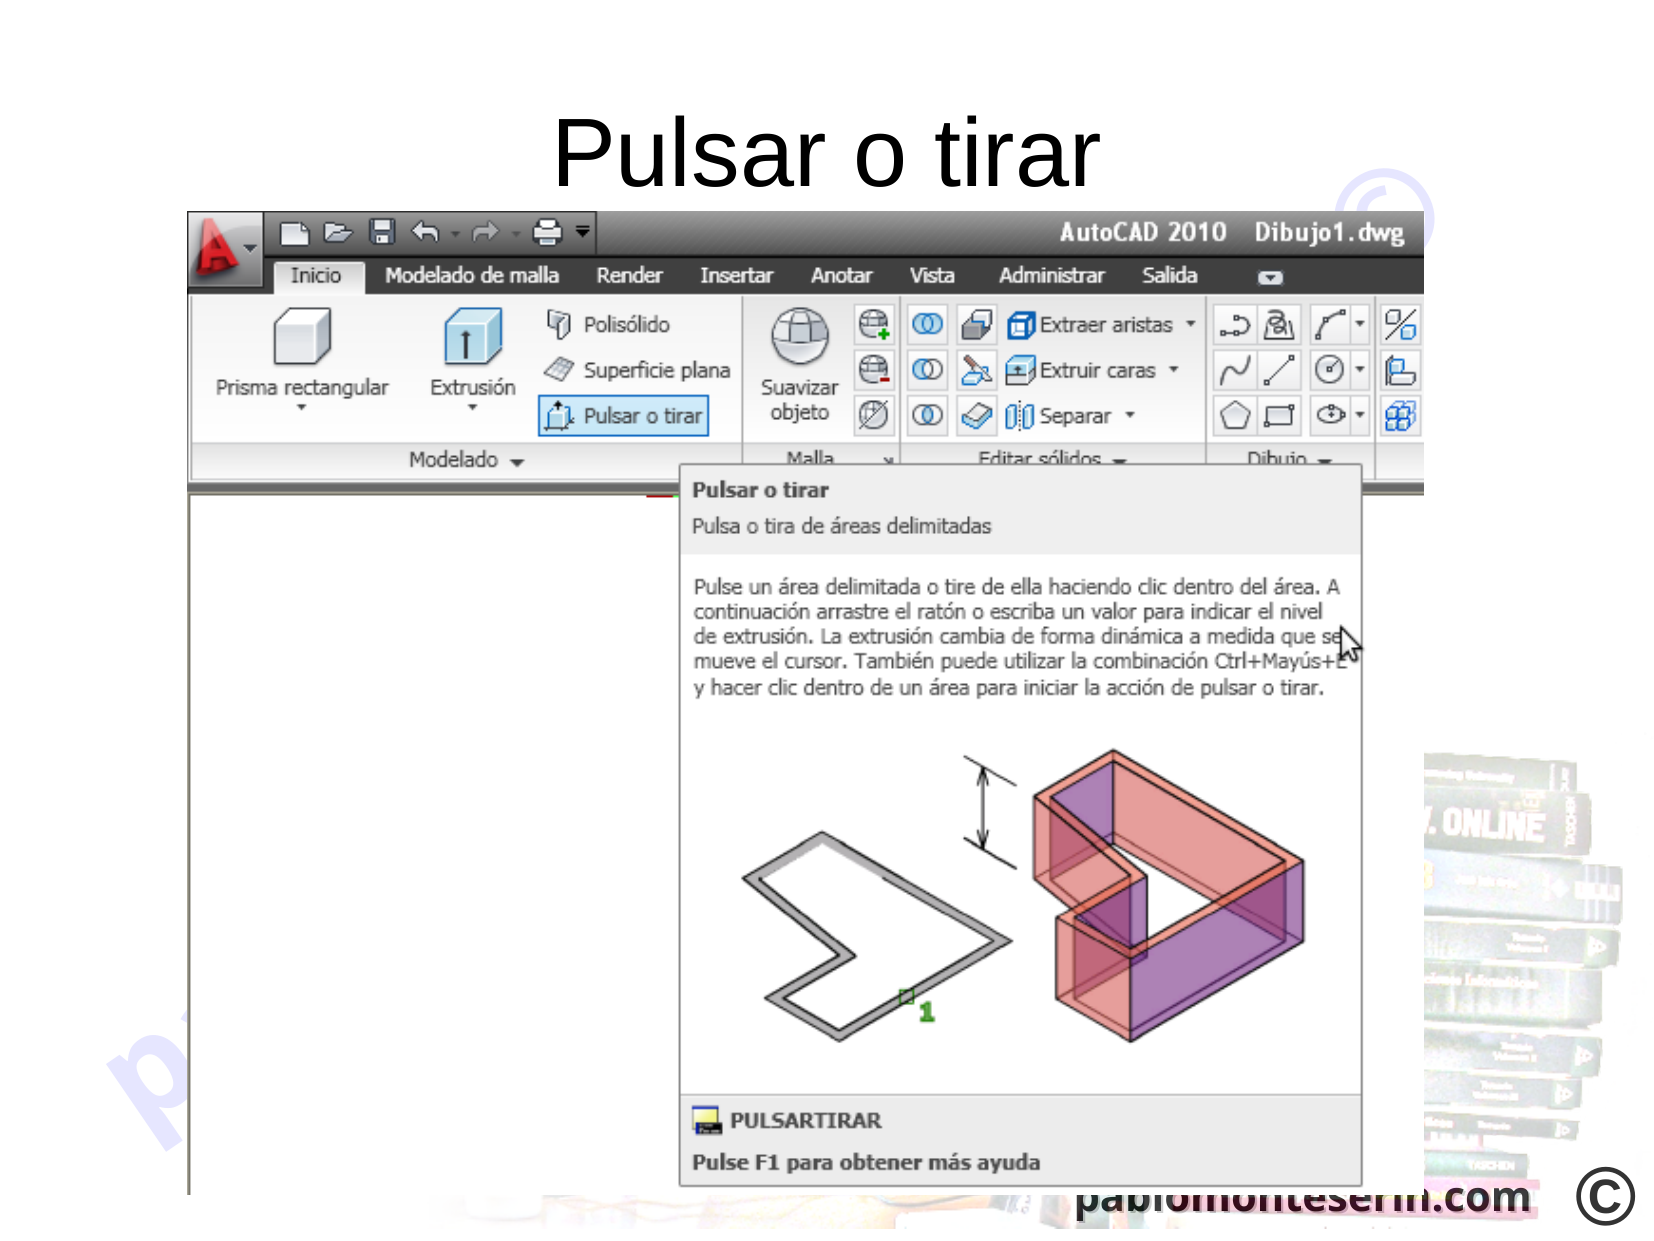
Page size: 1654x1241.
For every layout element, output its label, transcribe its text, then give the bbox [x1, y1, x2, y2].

picture [187, 211, 1654, 1229]
title Pulsar o tirar [82, 49, 1571, 257]
